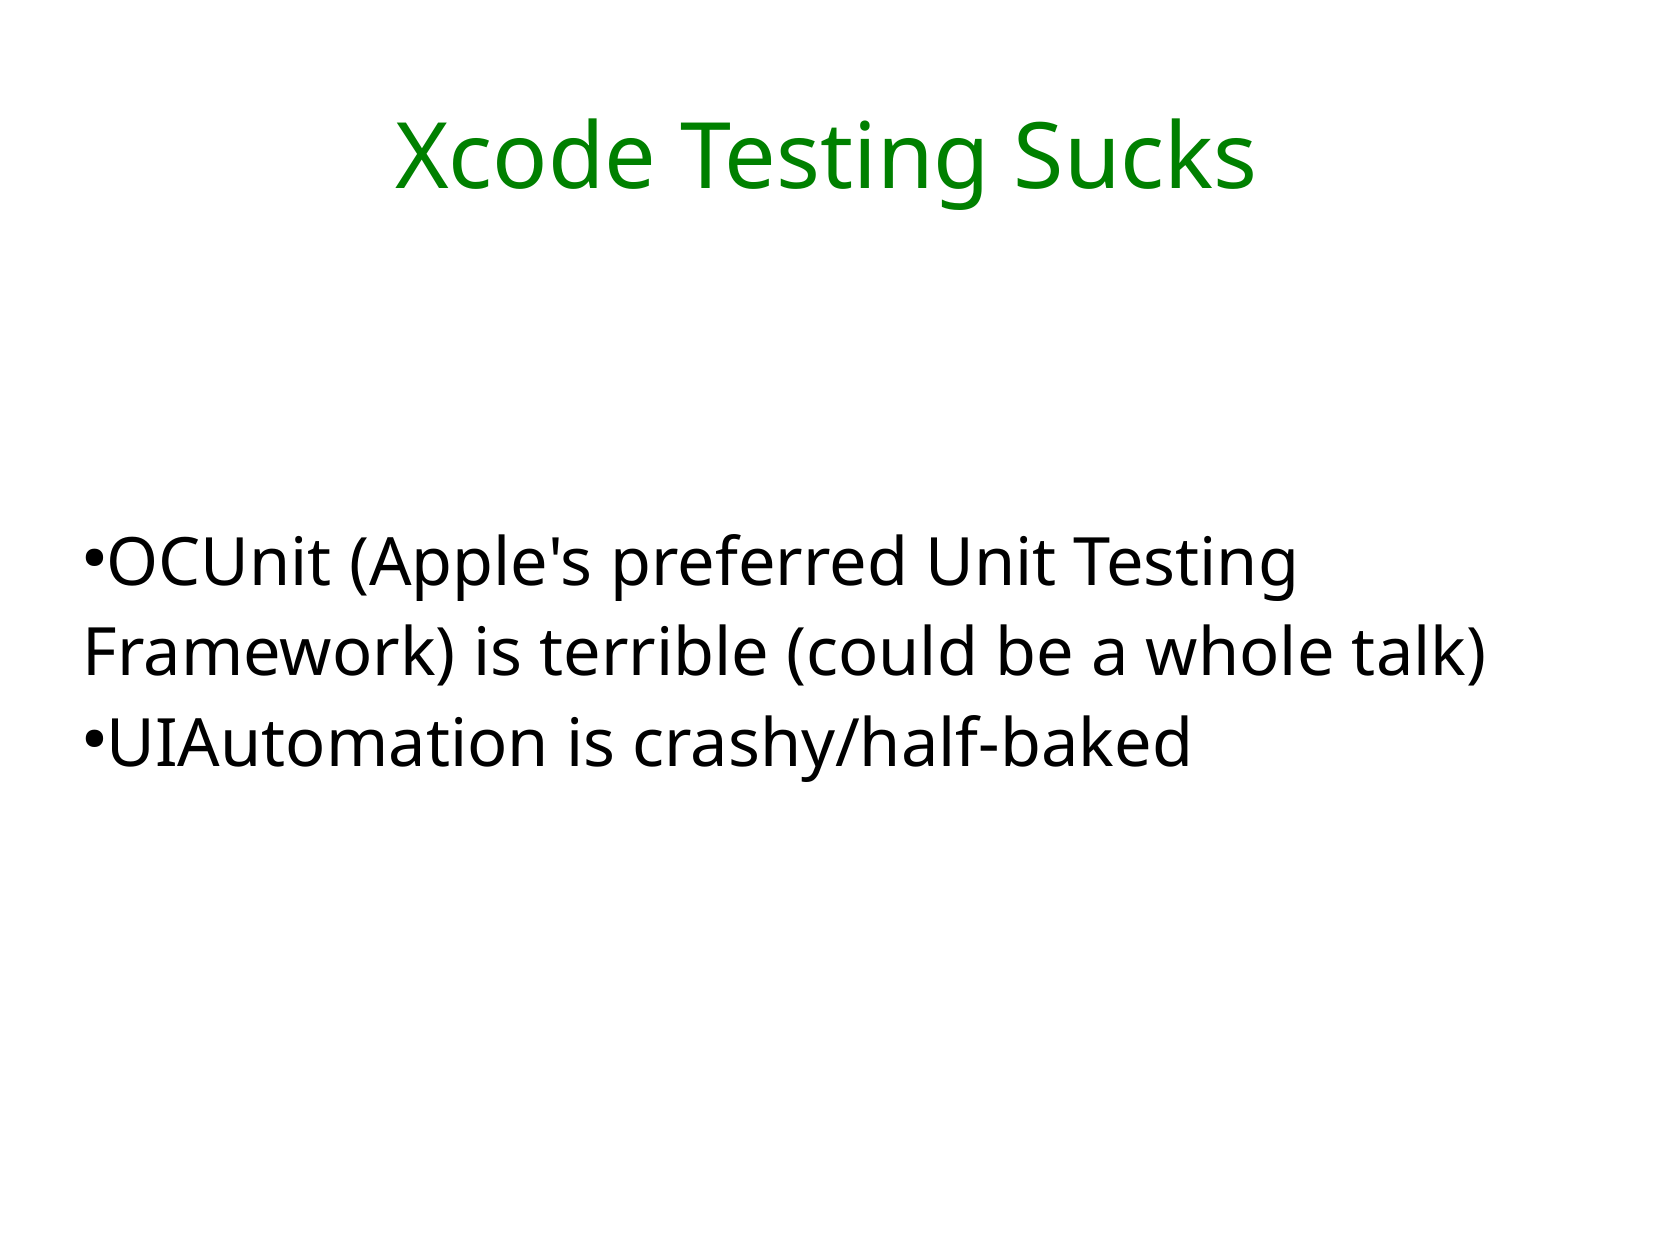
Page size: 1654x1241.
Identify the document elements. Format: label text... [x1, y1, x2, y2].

subtitle OCUnit (Apple's preferred Unit Testing Framework) is terrible (could be a whole talk) UIAutomation is crashy/half-baked [82, 290, 1538, 1010]
title Xcode Testing Sucks [82, 49, 1571, 257]
